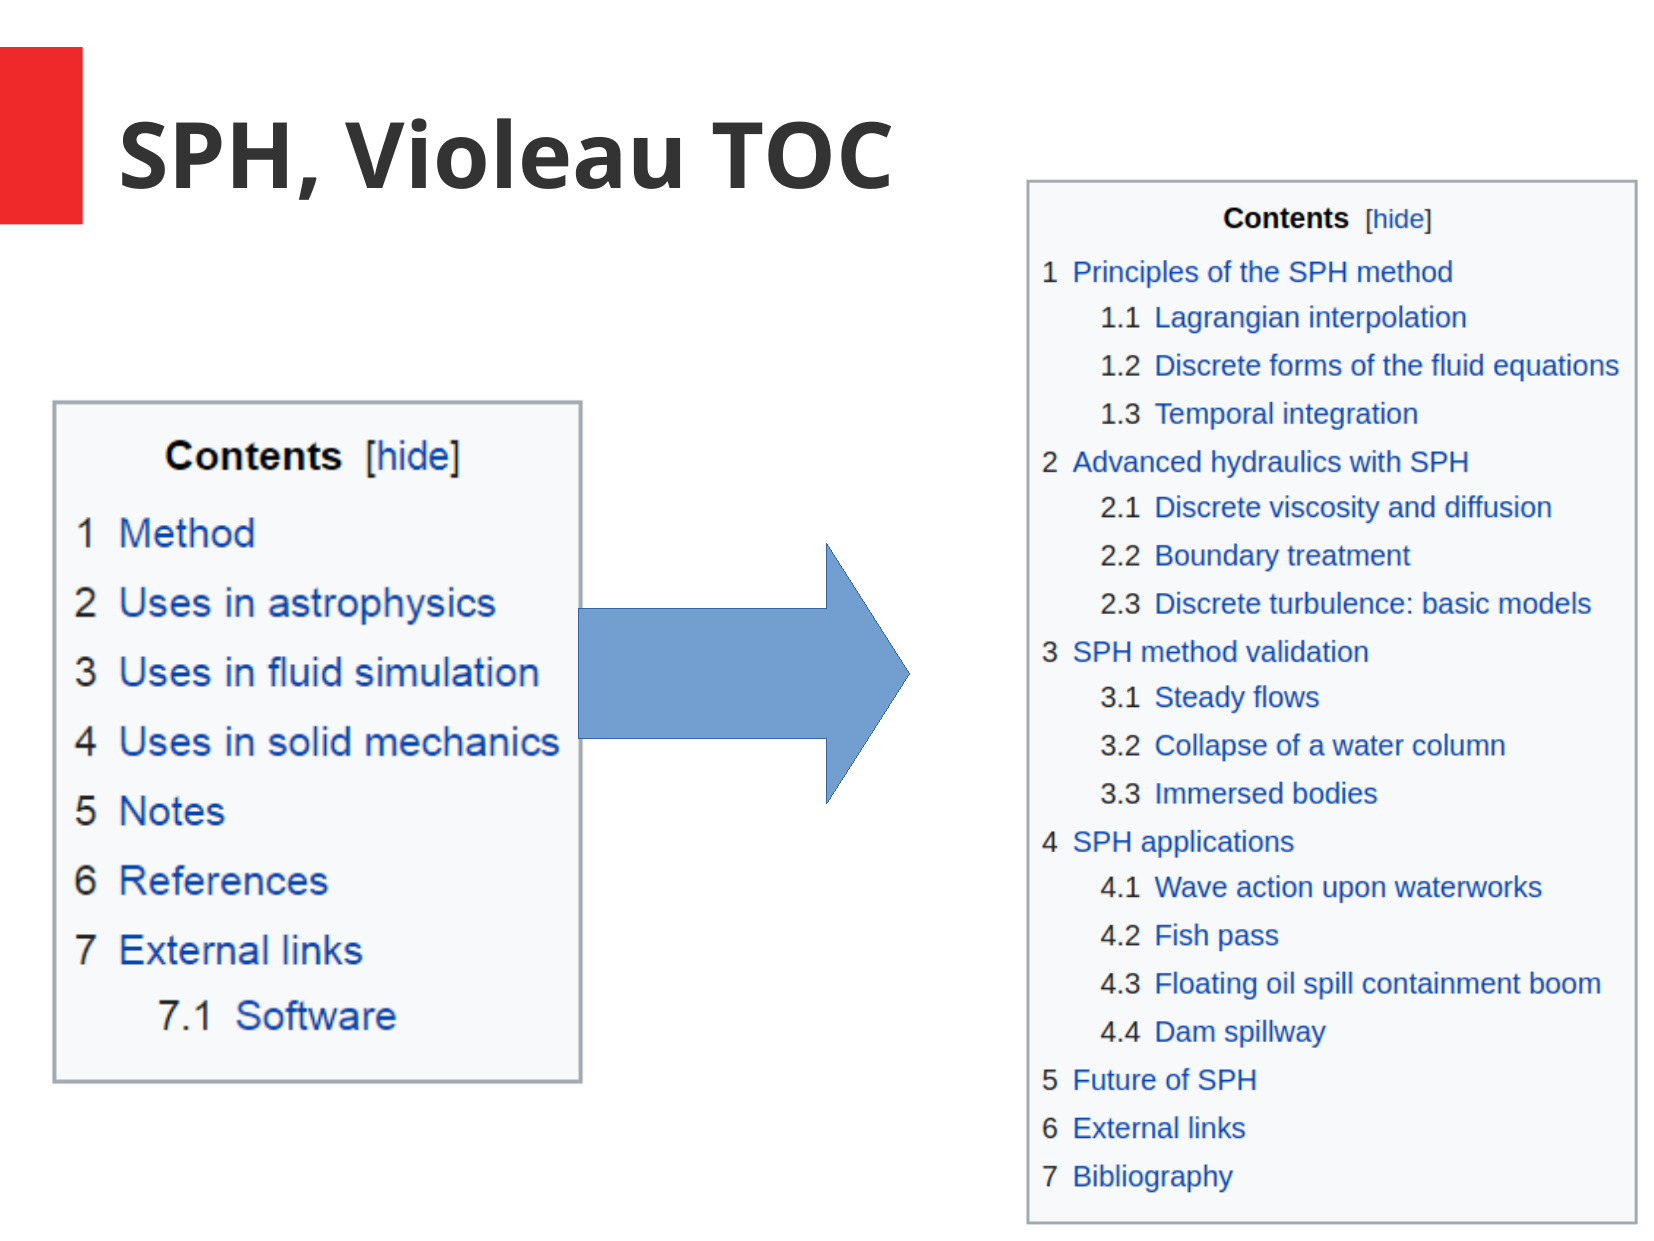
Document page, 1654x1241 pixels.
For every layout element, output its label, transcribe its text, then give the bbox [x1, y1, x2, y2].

picture [1015, 164, 1654, 1241]
picture [35, 377, 603, 1098]
title SPH, Violeau TOC [118, 49, 1571, 257]
text_box [578, 543, 910, 804]
